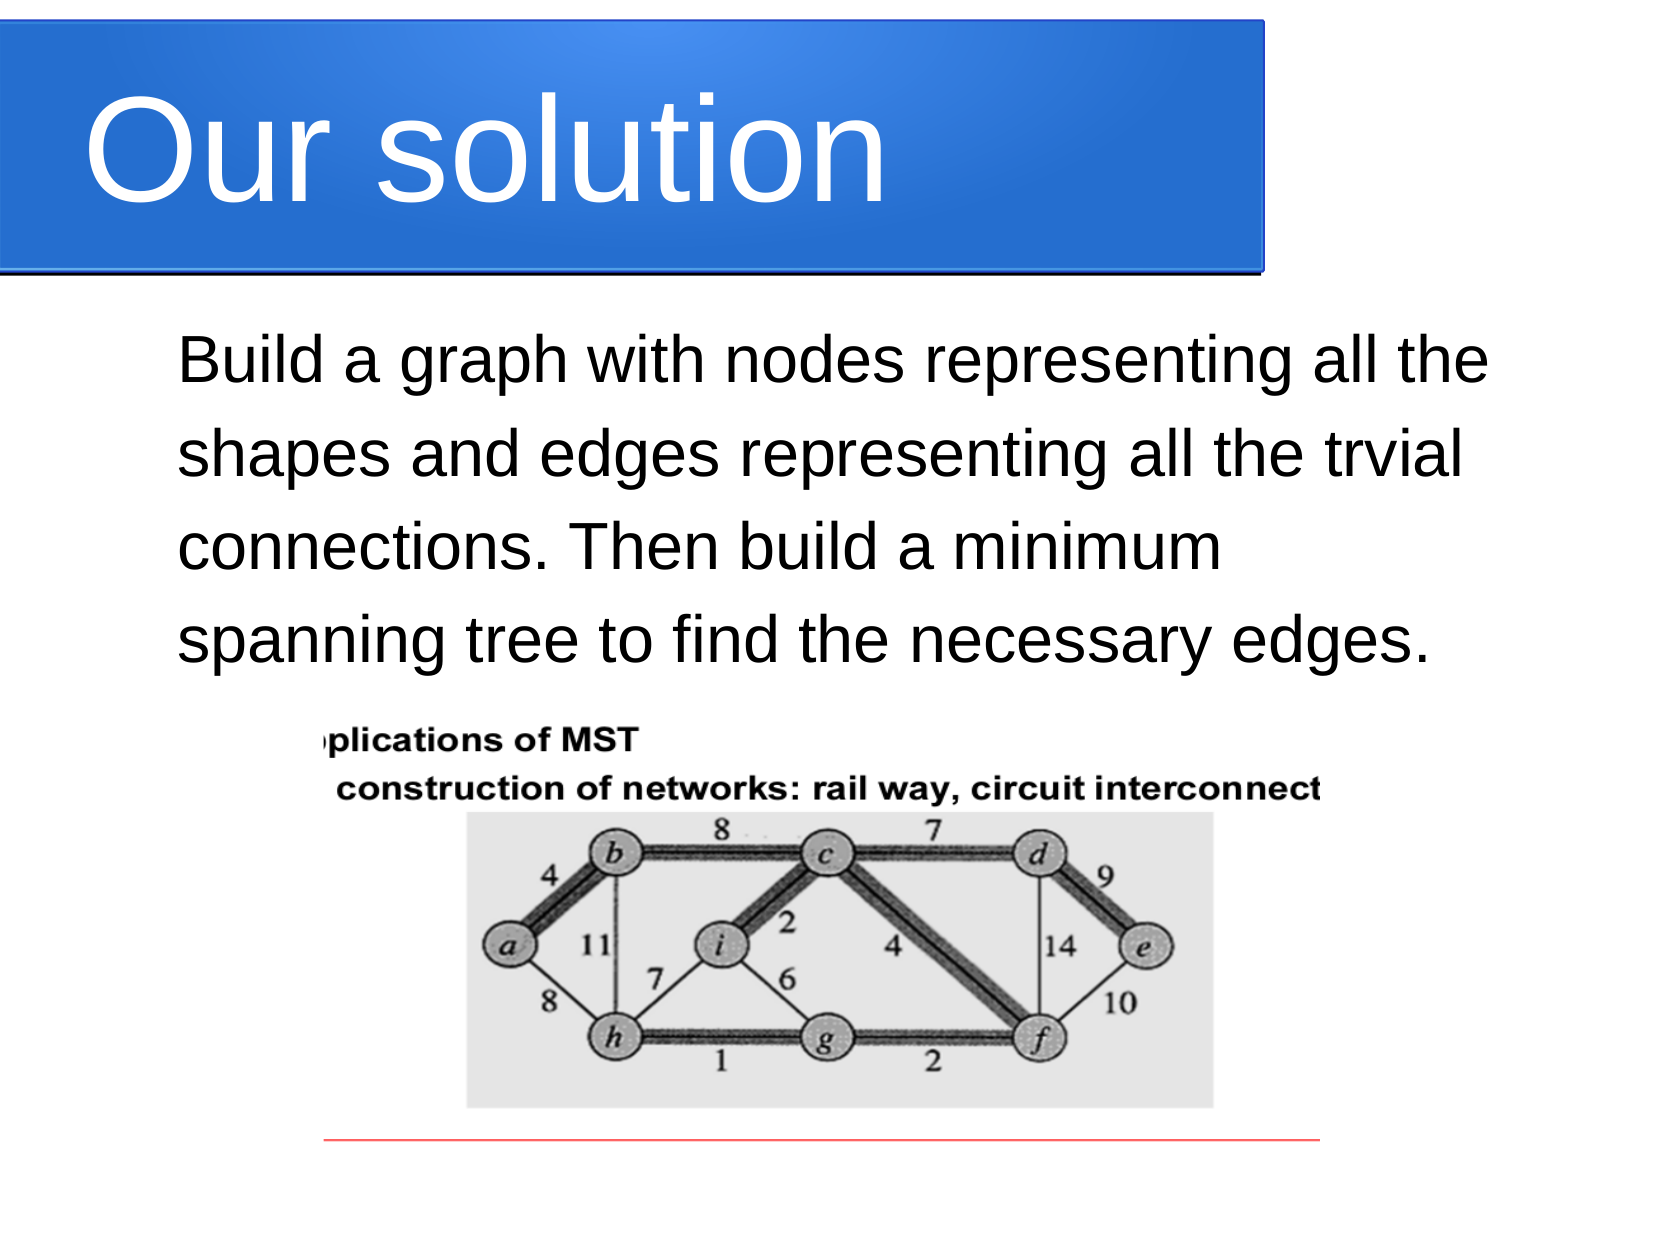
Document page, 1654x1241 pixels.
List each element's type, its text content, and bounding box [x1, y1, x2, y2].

subtitle Build a graph with nodes representing all the shapes and edges representing all the trvial connections. Then build a minimum spanning tree to find the necessary edges. [177, 312, 1507, 668]
picture [323, 714, 1321, 1156]
title Our solution [82, 0, 1186, 318]
